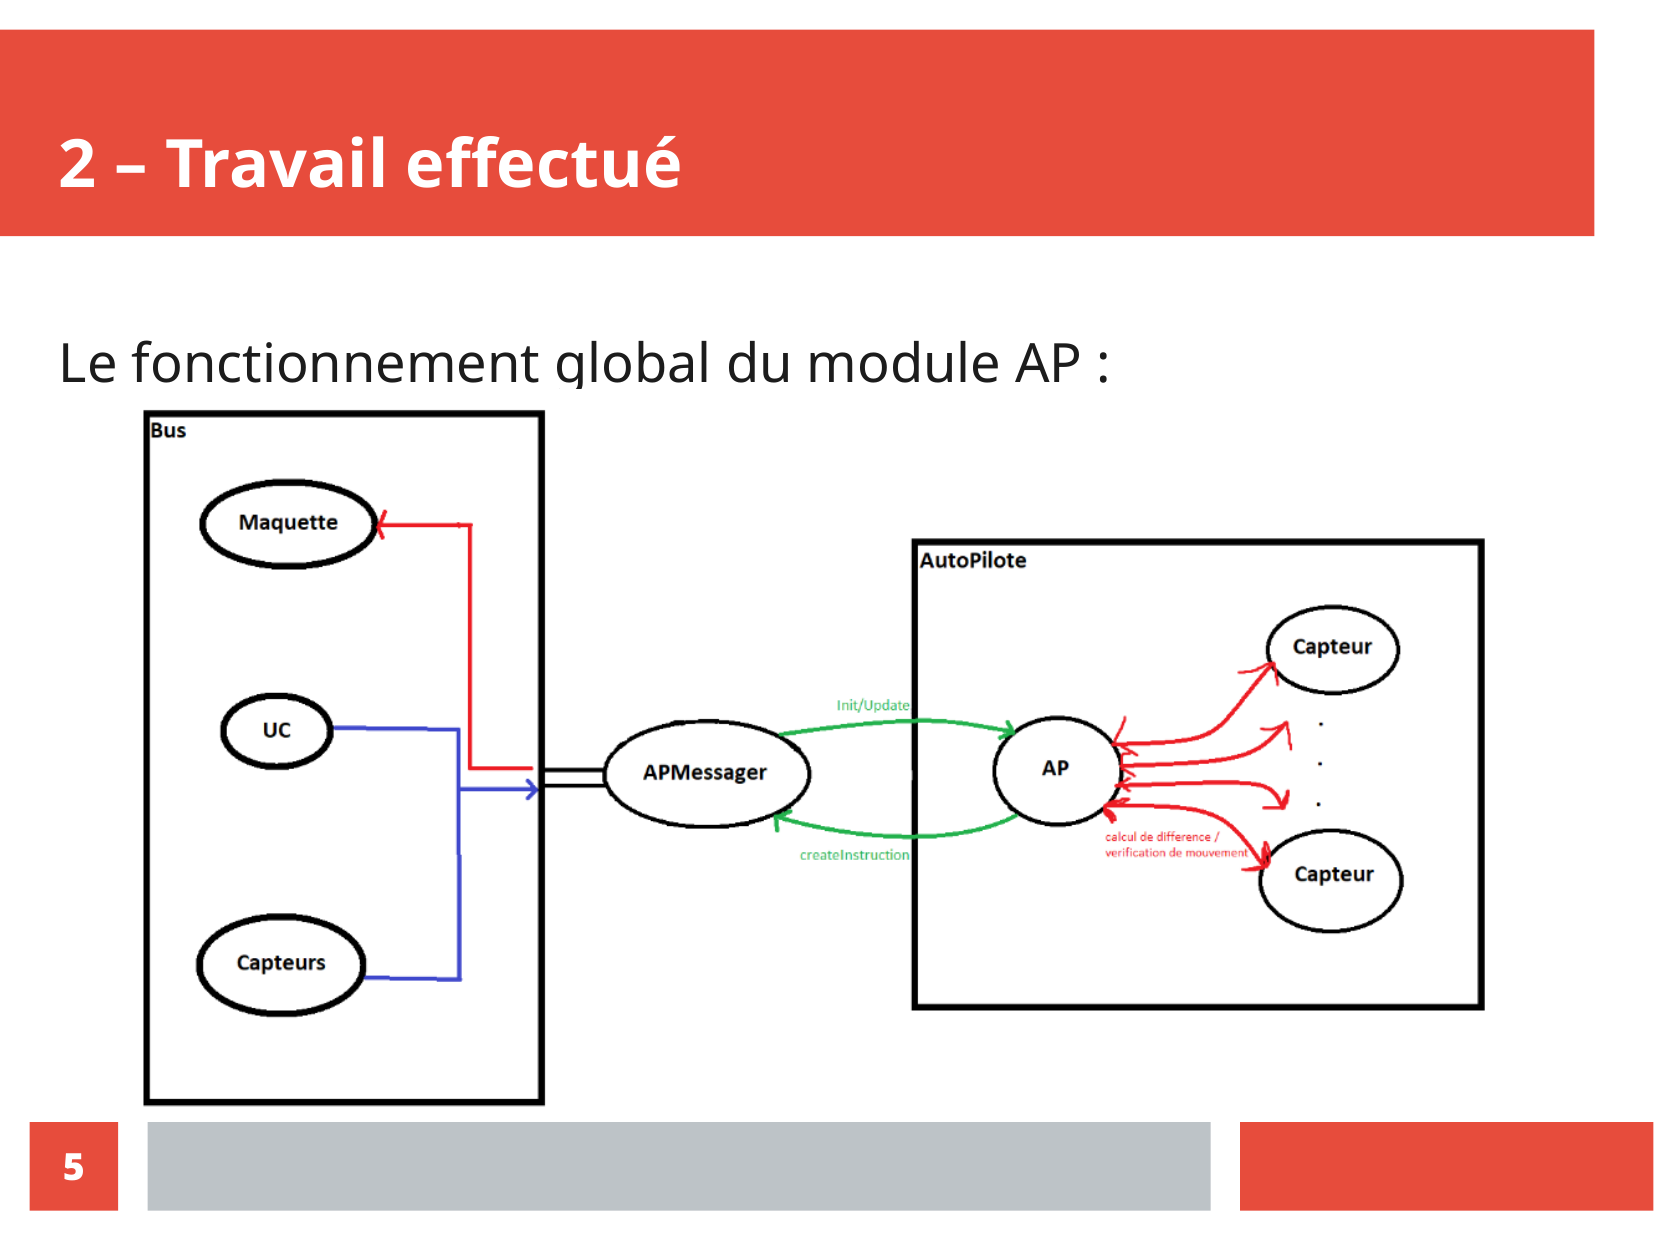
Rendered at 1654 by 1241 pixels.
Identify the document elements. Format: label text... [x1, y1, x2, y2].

list Le fonctionnement global du module AP : [59, 324, 1565, 1093]
picture [120, 389, 1511, 1119]
title 2 – Travail effectué [59, 59, 1595, 207]
